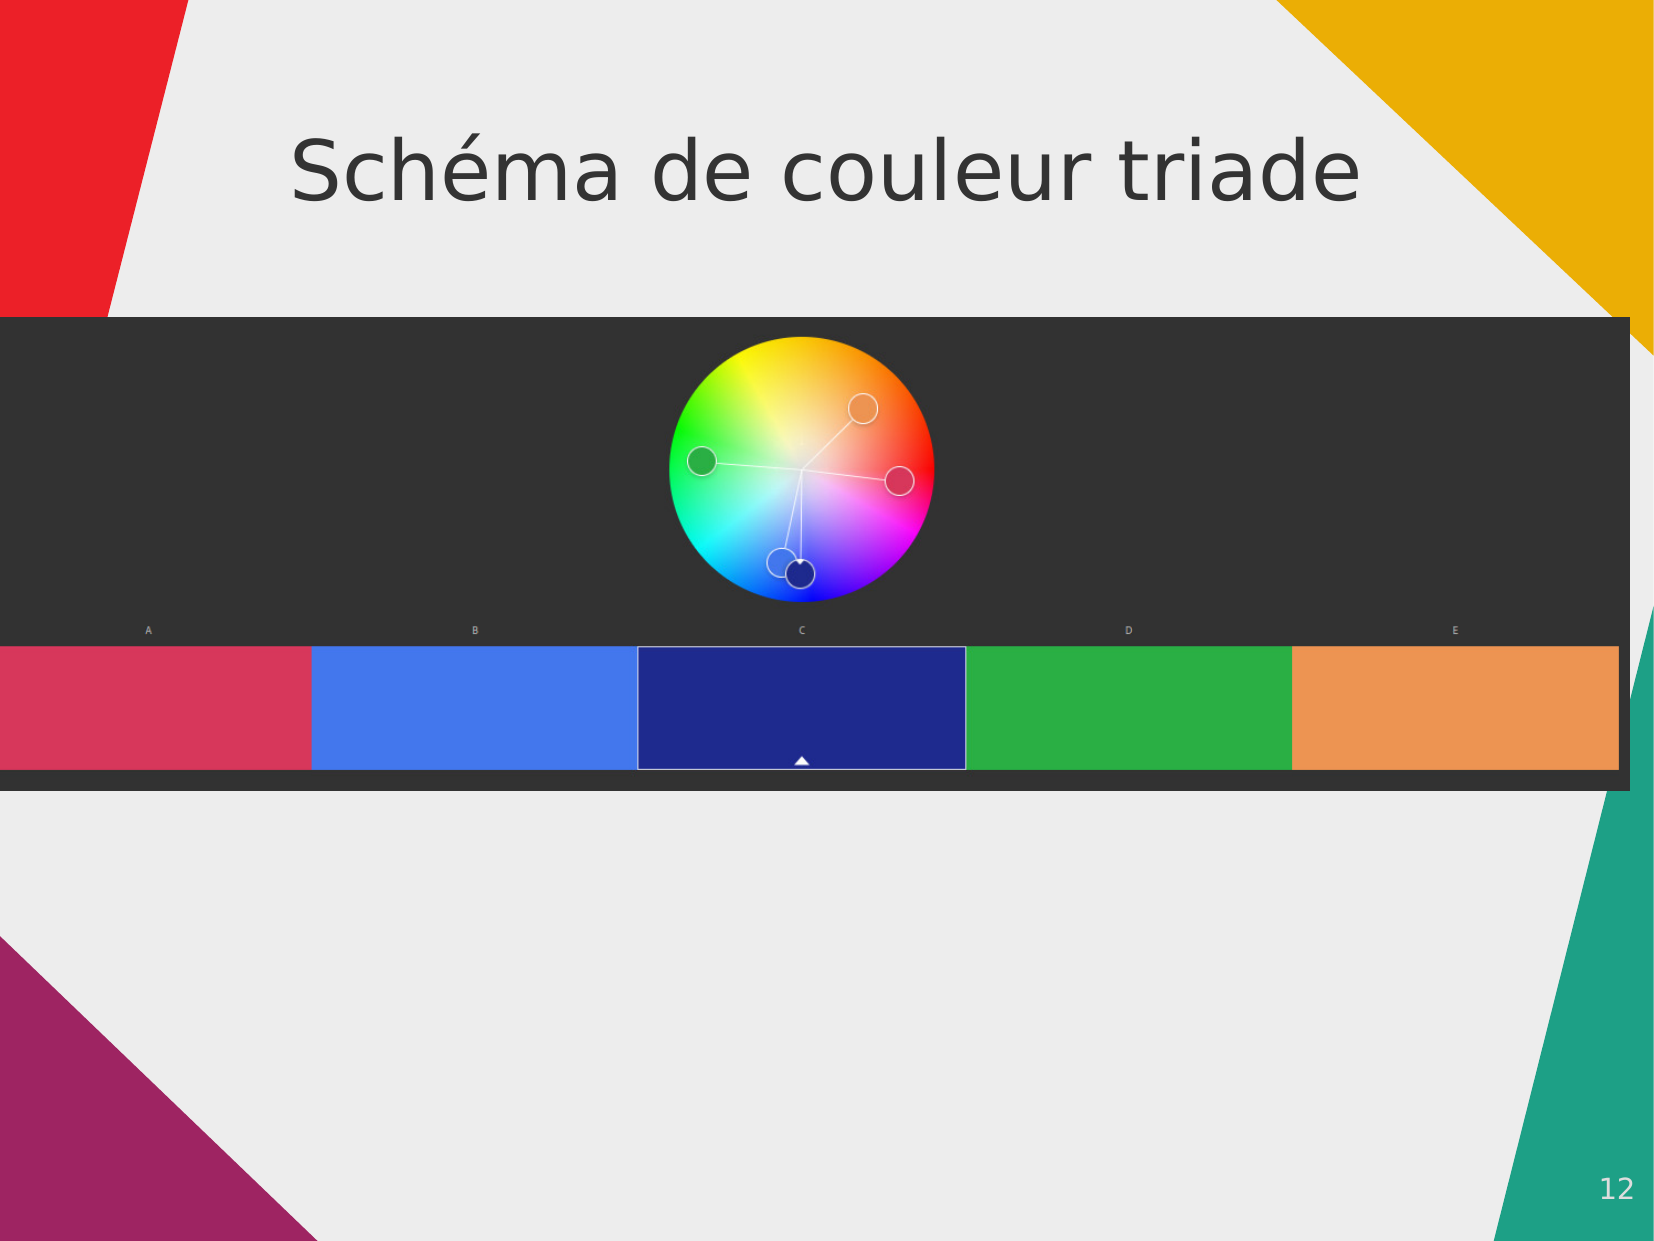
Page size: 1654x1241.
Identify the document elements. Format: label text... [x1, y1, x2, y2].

picture [0, 317, 1630, 791]
title Schéma de couleur triade [114, 73, 1539, 271]
